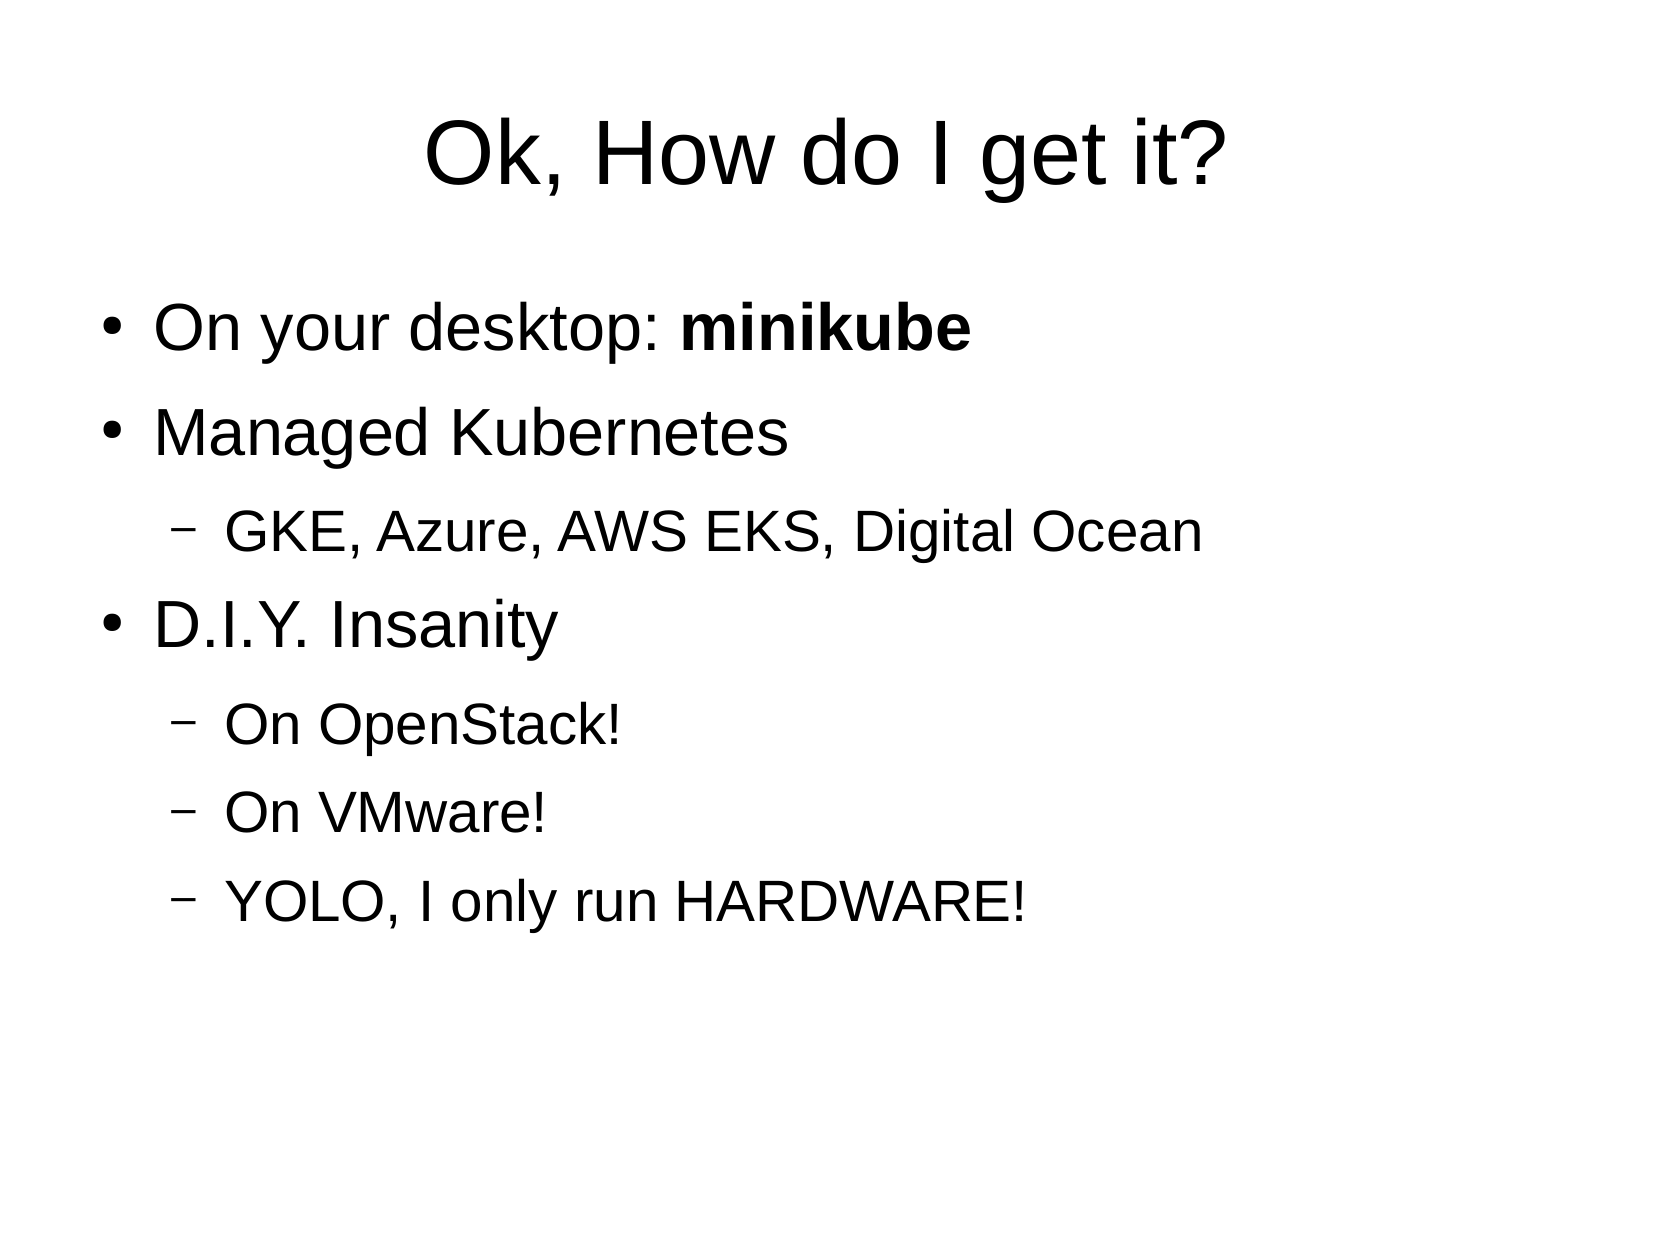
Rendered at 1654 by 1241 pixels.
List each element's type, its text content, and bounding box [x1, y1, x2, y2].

title Ok, How do I get it? [82, 49, 1571, 257]
list On your desktop: minikube Managed Kubernetes GKE, Azure, AWS EKS, Digital Ocean D.I.Y. Insanity On OpenStack! On VMware! YOLO, I only run HARDWARE! [82, 290, 1538, 1010]
